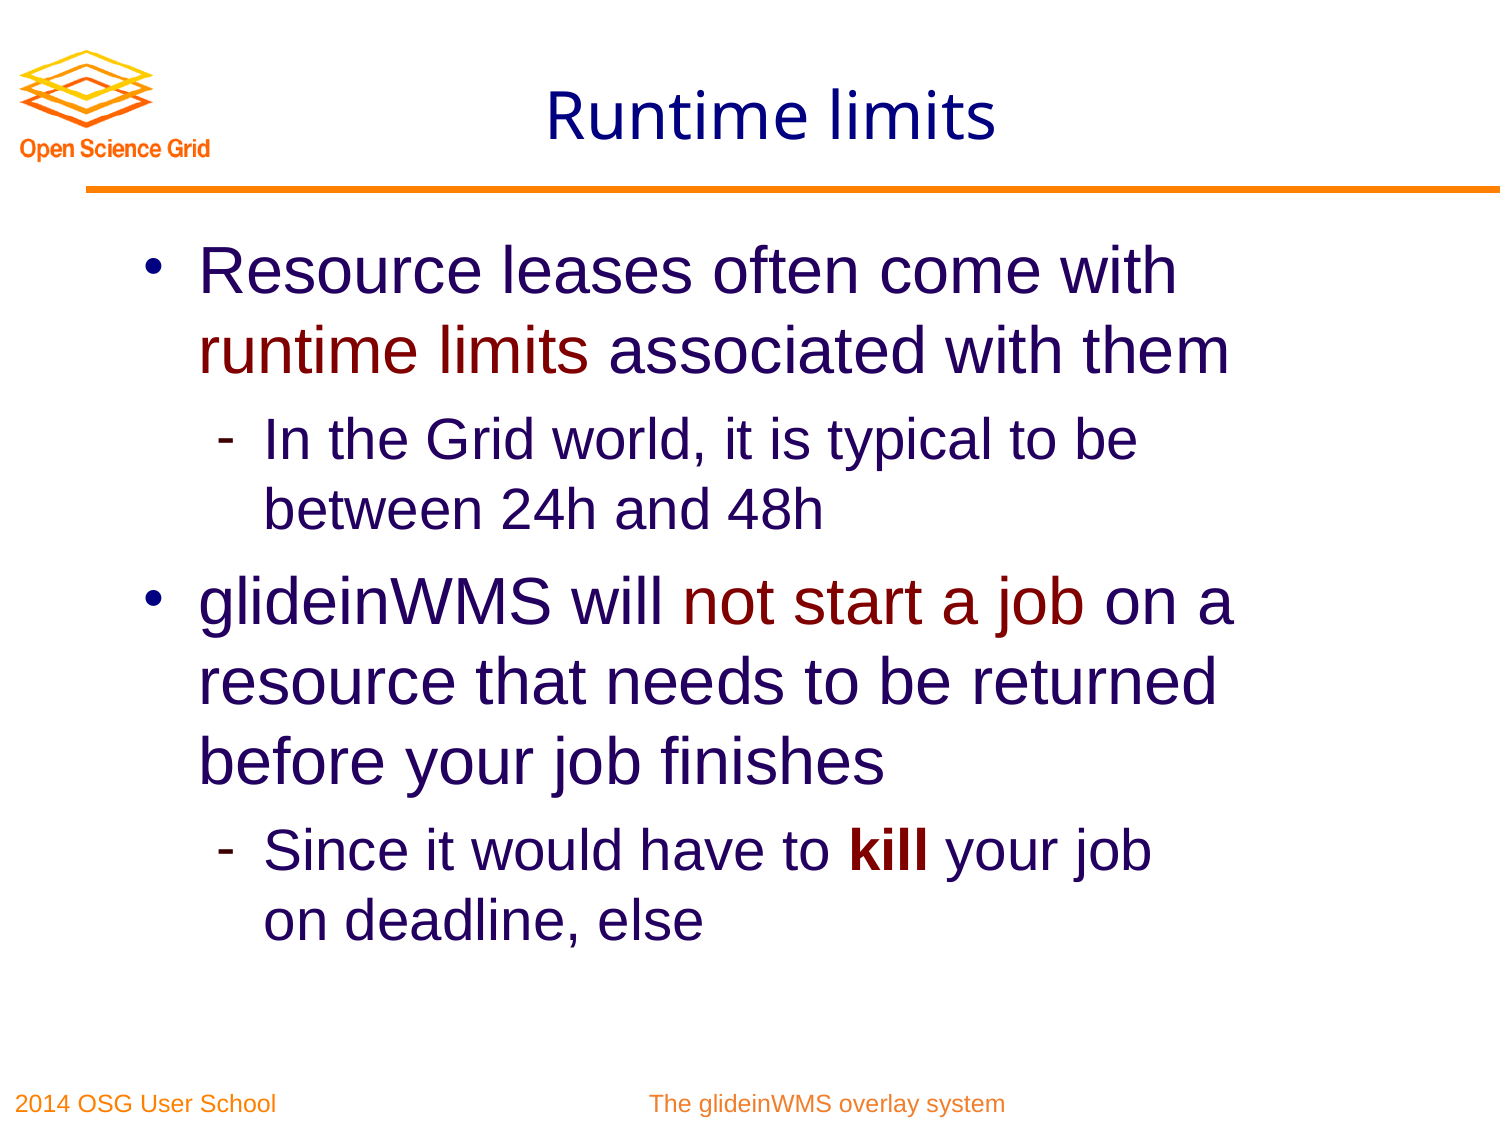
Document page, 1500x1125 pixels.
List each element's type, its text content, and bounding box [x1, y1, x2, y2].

picture [0, 27, 201, 179]
title Runtime limits [201, 18, 1342, 207]
list Resource leases often come with runtime limits associated with them In the Grid world, it is typical to be between 24h and 48h glideinWMS will not start a job on a resource that needs to be returned before your job finishes Since it would have to kill your job on deadline, else [127, 218, 1403, 1043]
